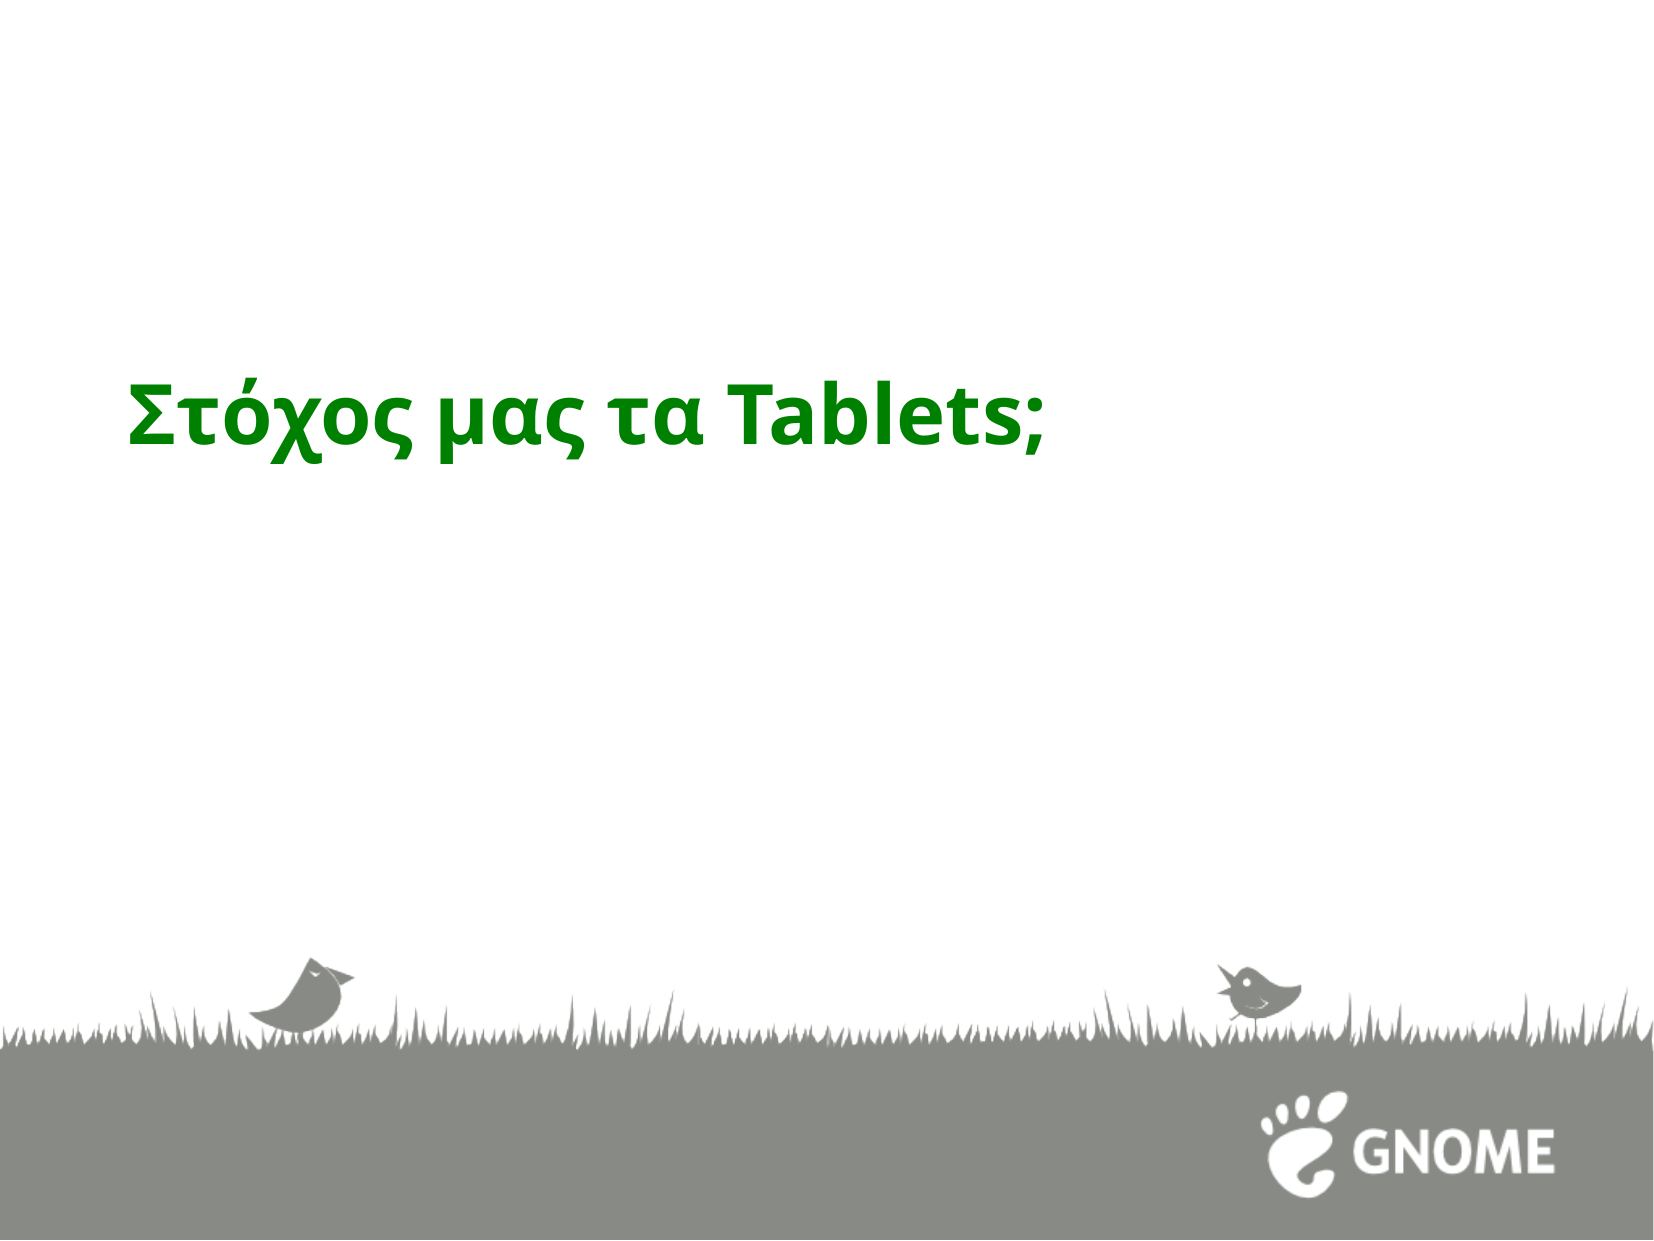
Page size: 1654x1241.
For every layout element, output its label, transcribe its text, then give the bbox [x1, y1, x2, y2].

text_box Στόχος μας τα Tablets; [112, 348, 1276, 476]
picture [0, 0, 1654, 1241]
